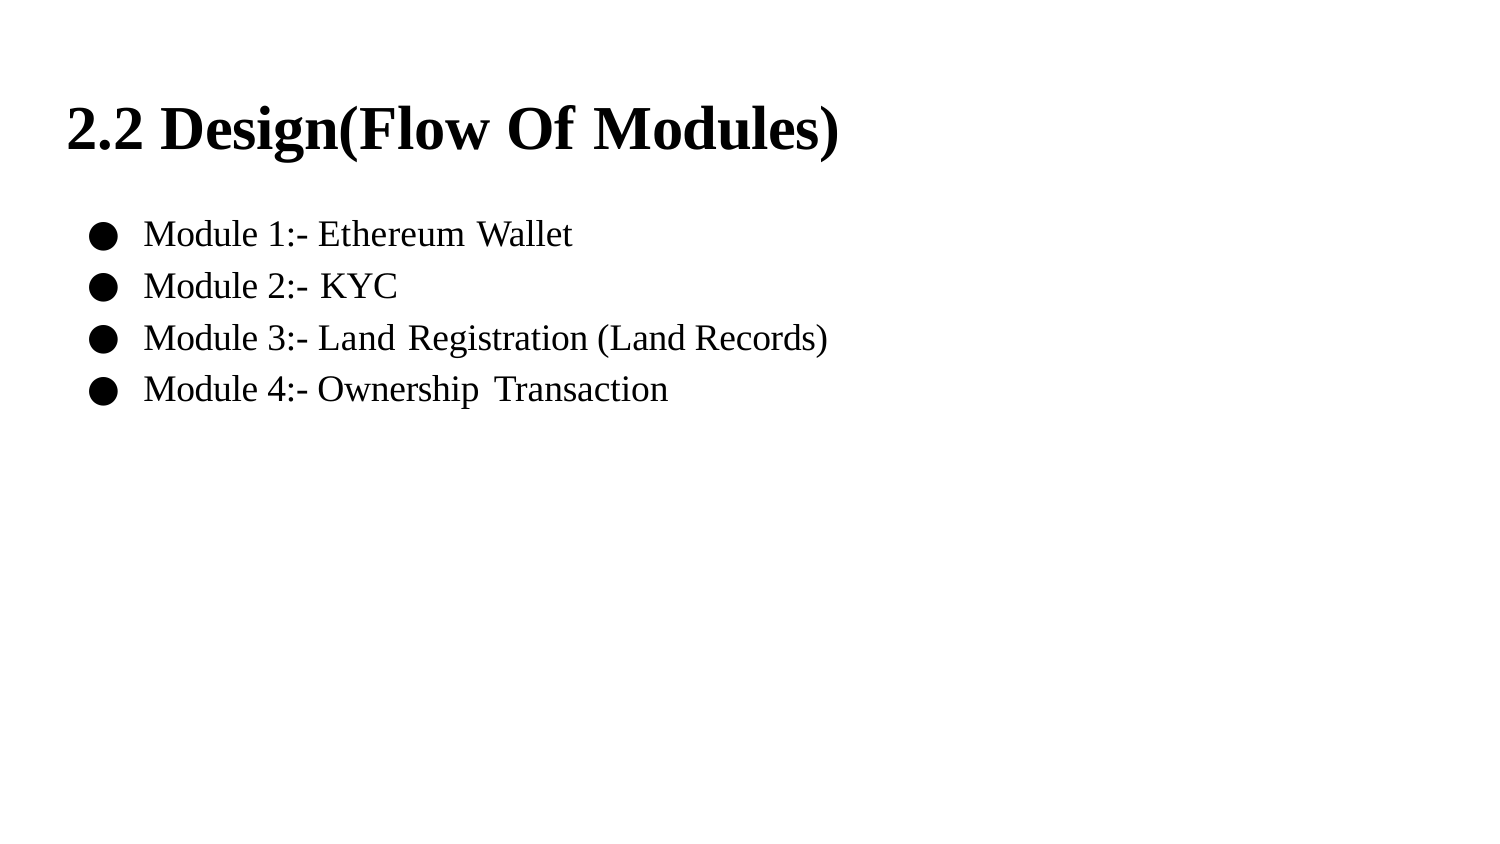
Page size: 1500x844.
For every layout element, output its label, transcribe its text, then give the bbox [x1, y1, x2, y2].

title 2.2 Design(Flow Of Modules) [64, 84, 845, 164]
text_box Module 1:- Ethereum Wallet Module 2:- KYC Module 3:- Land Registration (Land Records) Module 4:- Ownership Transaction [82, 200, 1231, 455]
